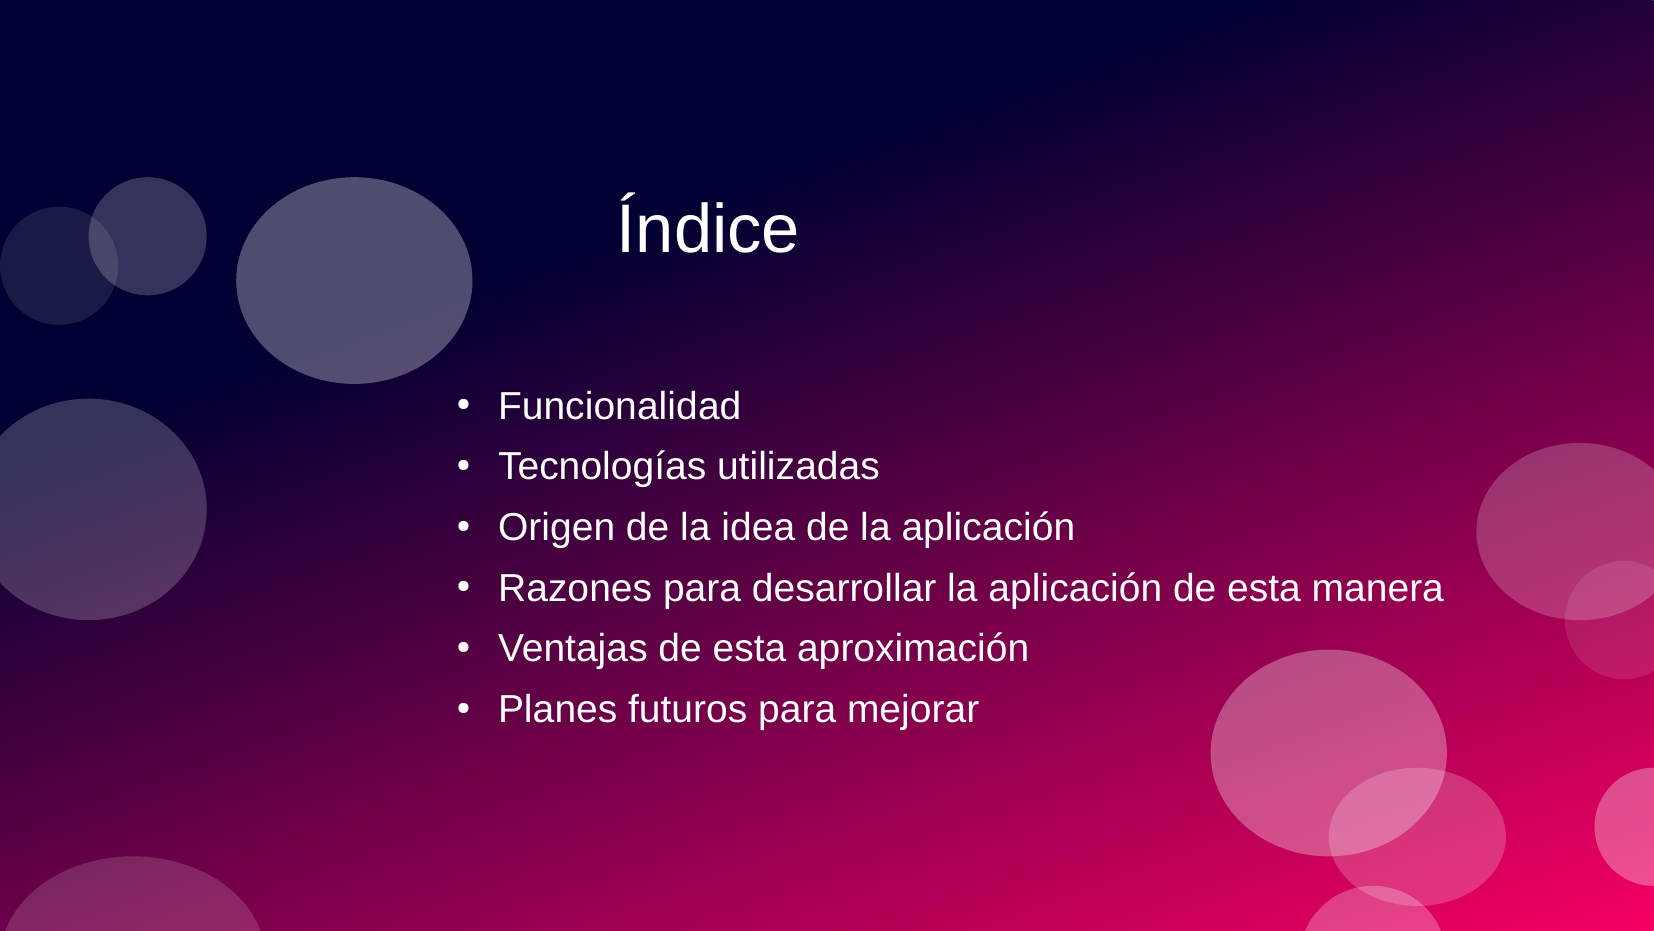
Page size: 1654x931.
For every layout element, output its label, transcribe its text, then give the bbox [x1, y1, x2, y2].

list Funcionalidad Tecnologías utilizadas Origen de la idea de la aplicación Razones para desarrollar la aplicación de esta manera Ventajas de esta aproximación Planes futuros para mejorar [442, 383, 1477, 739]
title Índice [88, 147, 1329, 311]
